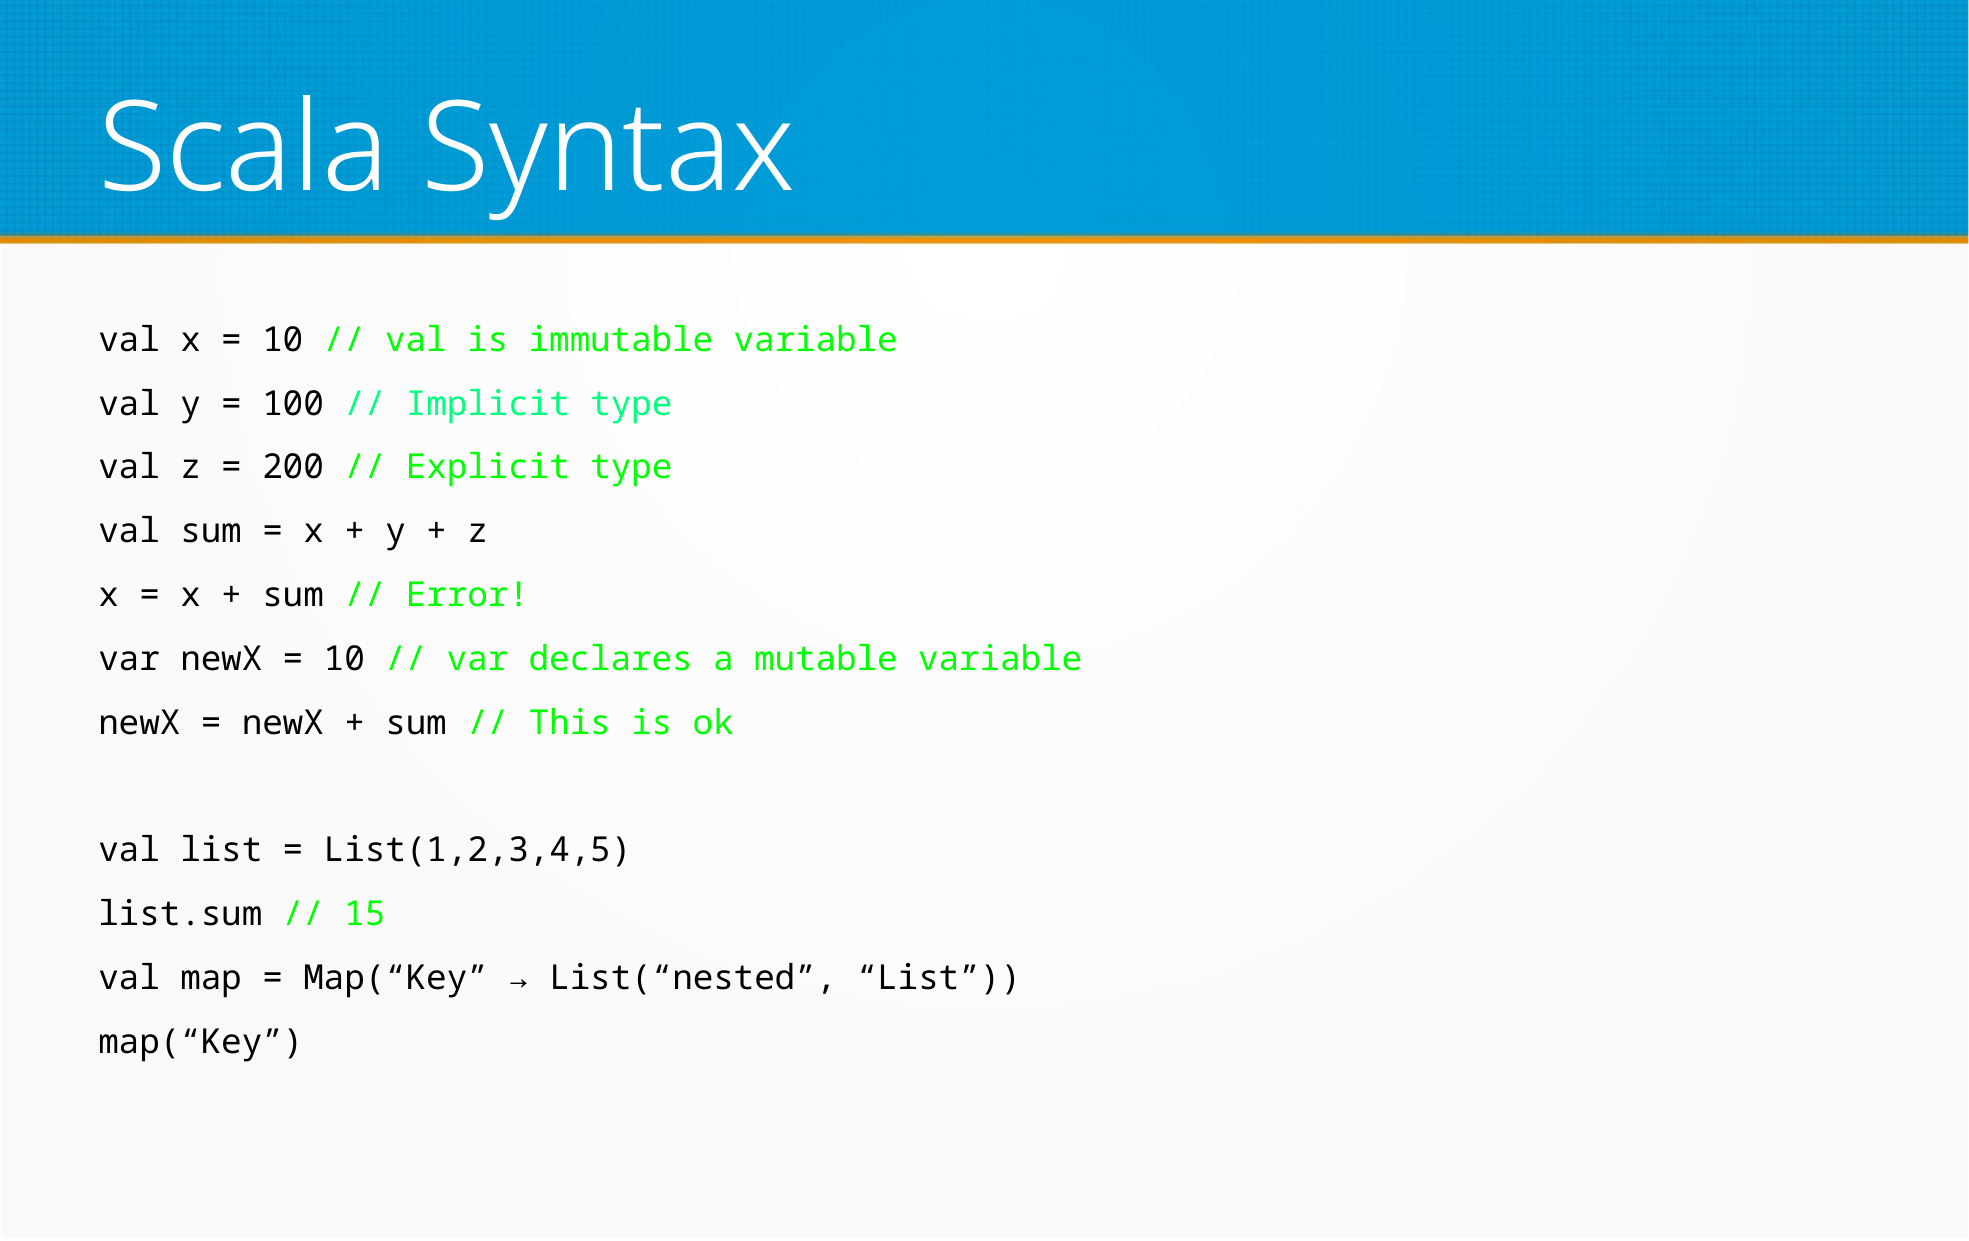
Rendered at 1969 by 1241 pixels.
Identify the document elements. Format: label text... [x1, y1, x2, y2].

picture [0, 233, 1969, 1241]
title Scala Syntax [98, 19, 1870, 227]
list val x = 10 // val is immutable variable val y = 100 // Implicit type val z = 200 // Explicit type val sum = x + y + z x = x + sum // Error! var newX = 10 // var declares a mutable variable newX = newX + sum // This is ok val list = List(1,2,3,4,5) list.sum // 15 val map = Map(“Key” → List(“nested”, “List”)) map(“Key”) [98, 315, 1861, 1081]
